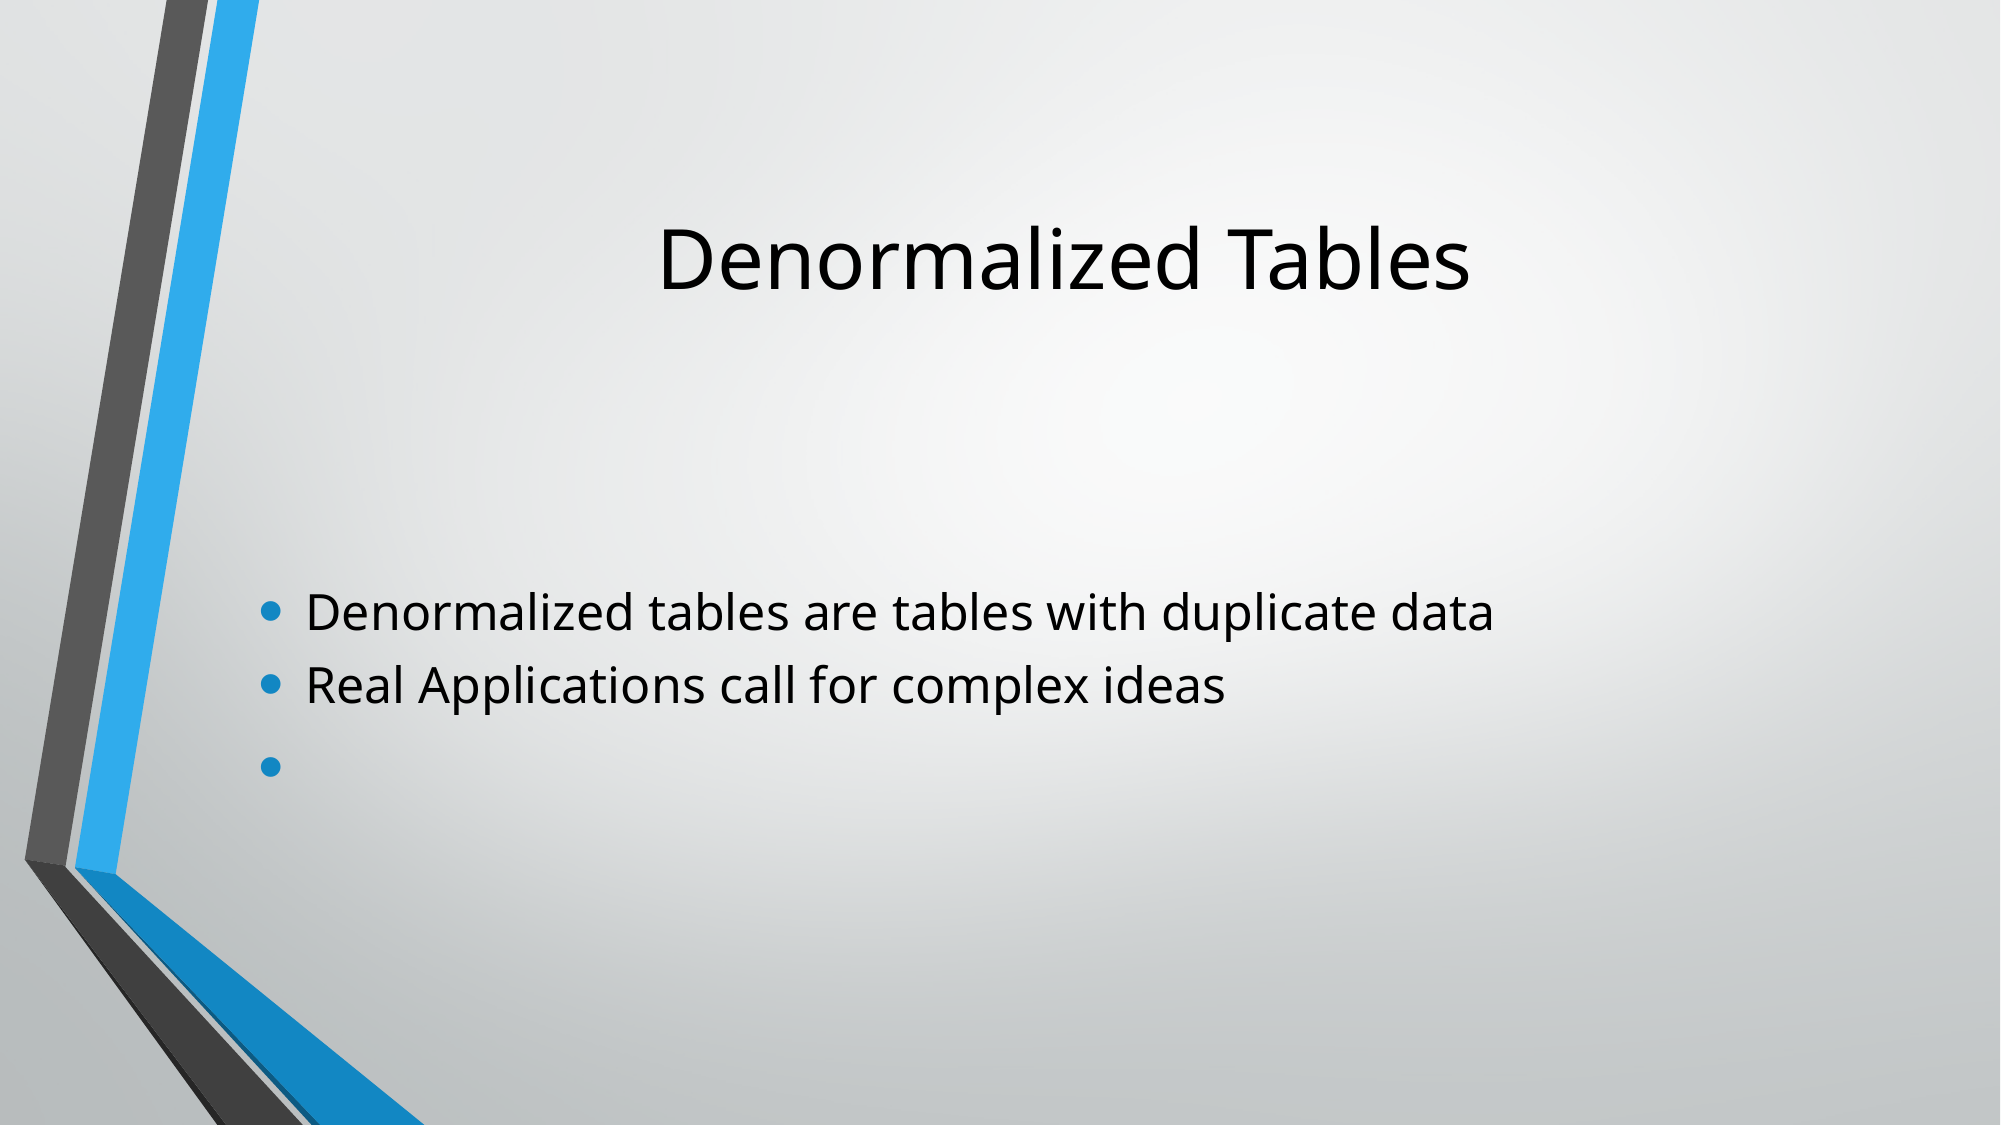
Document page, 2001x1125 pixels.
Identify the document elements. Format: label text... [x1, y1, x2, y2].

title Denormalized Tables [243, 112, 1887, 400]
list Denormalized tables are tables with duplicate data Real Applications call for complex ideas [243, 437, 1887, 950]
